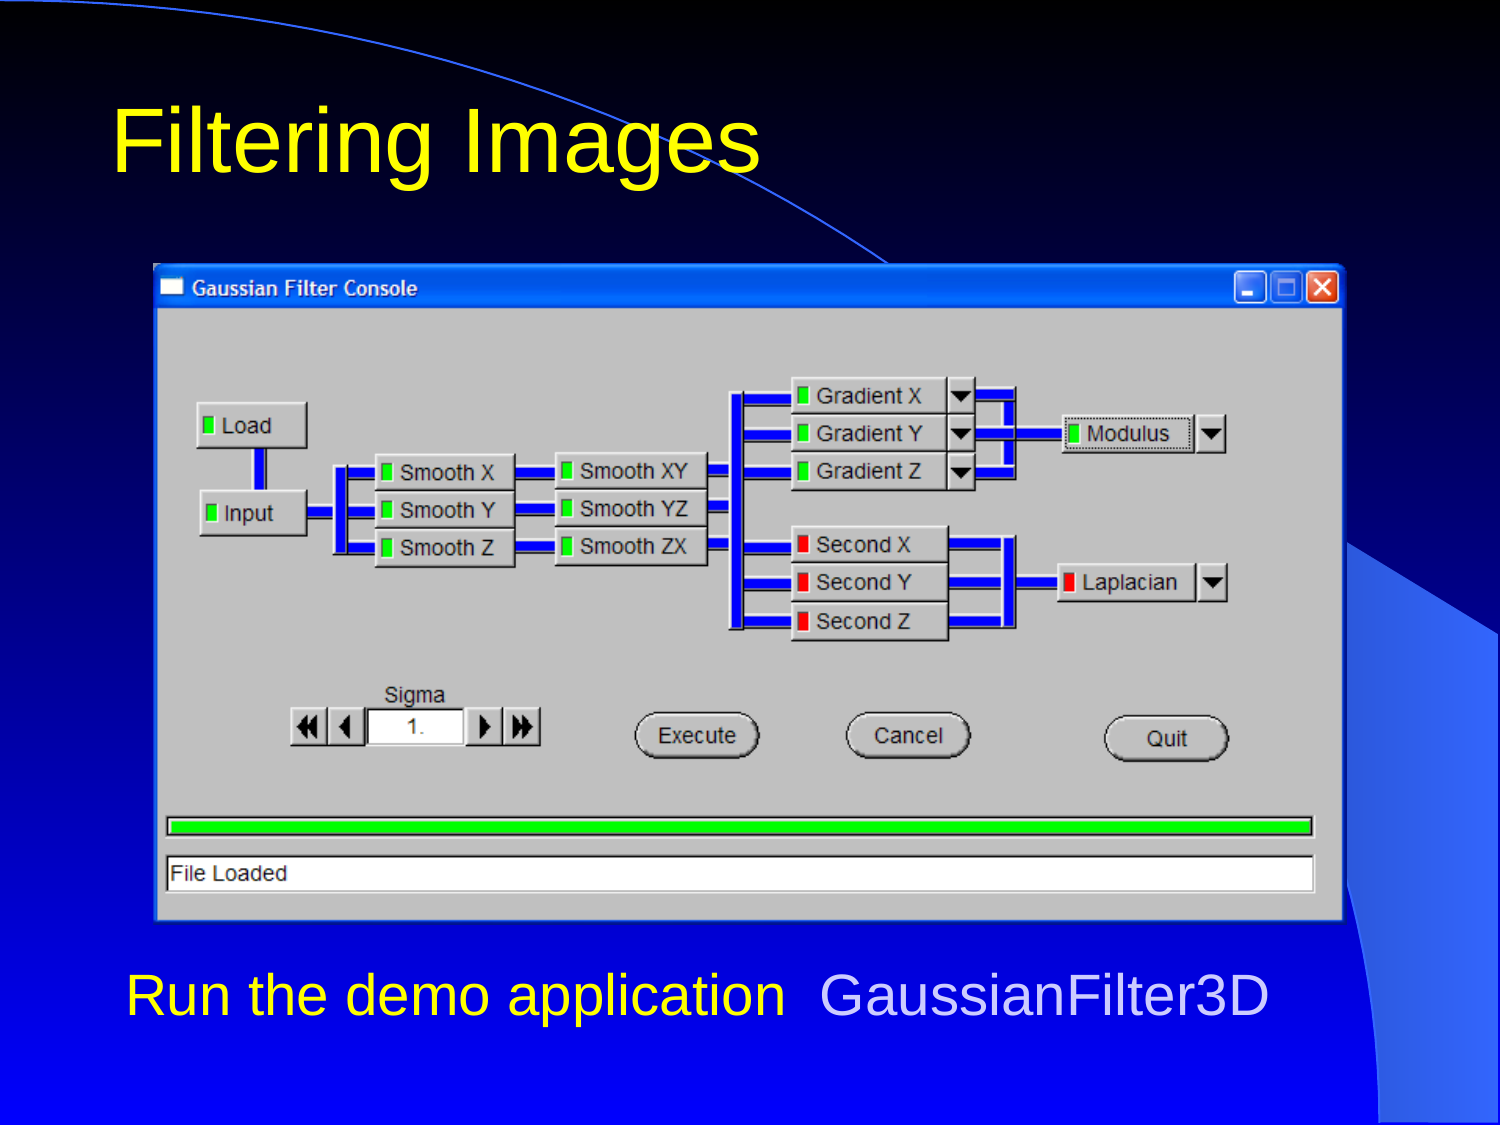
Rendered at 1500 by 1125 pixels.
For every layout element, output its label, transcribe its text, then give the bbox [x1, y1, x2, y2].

list Run the demo application GaussianFilter3D [124, 962, 1275, 1051]
title Filtering Images [94, 49, 1370, 238]
picture [153, 263, 1347, 925]
